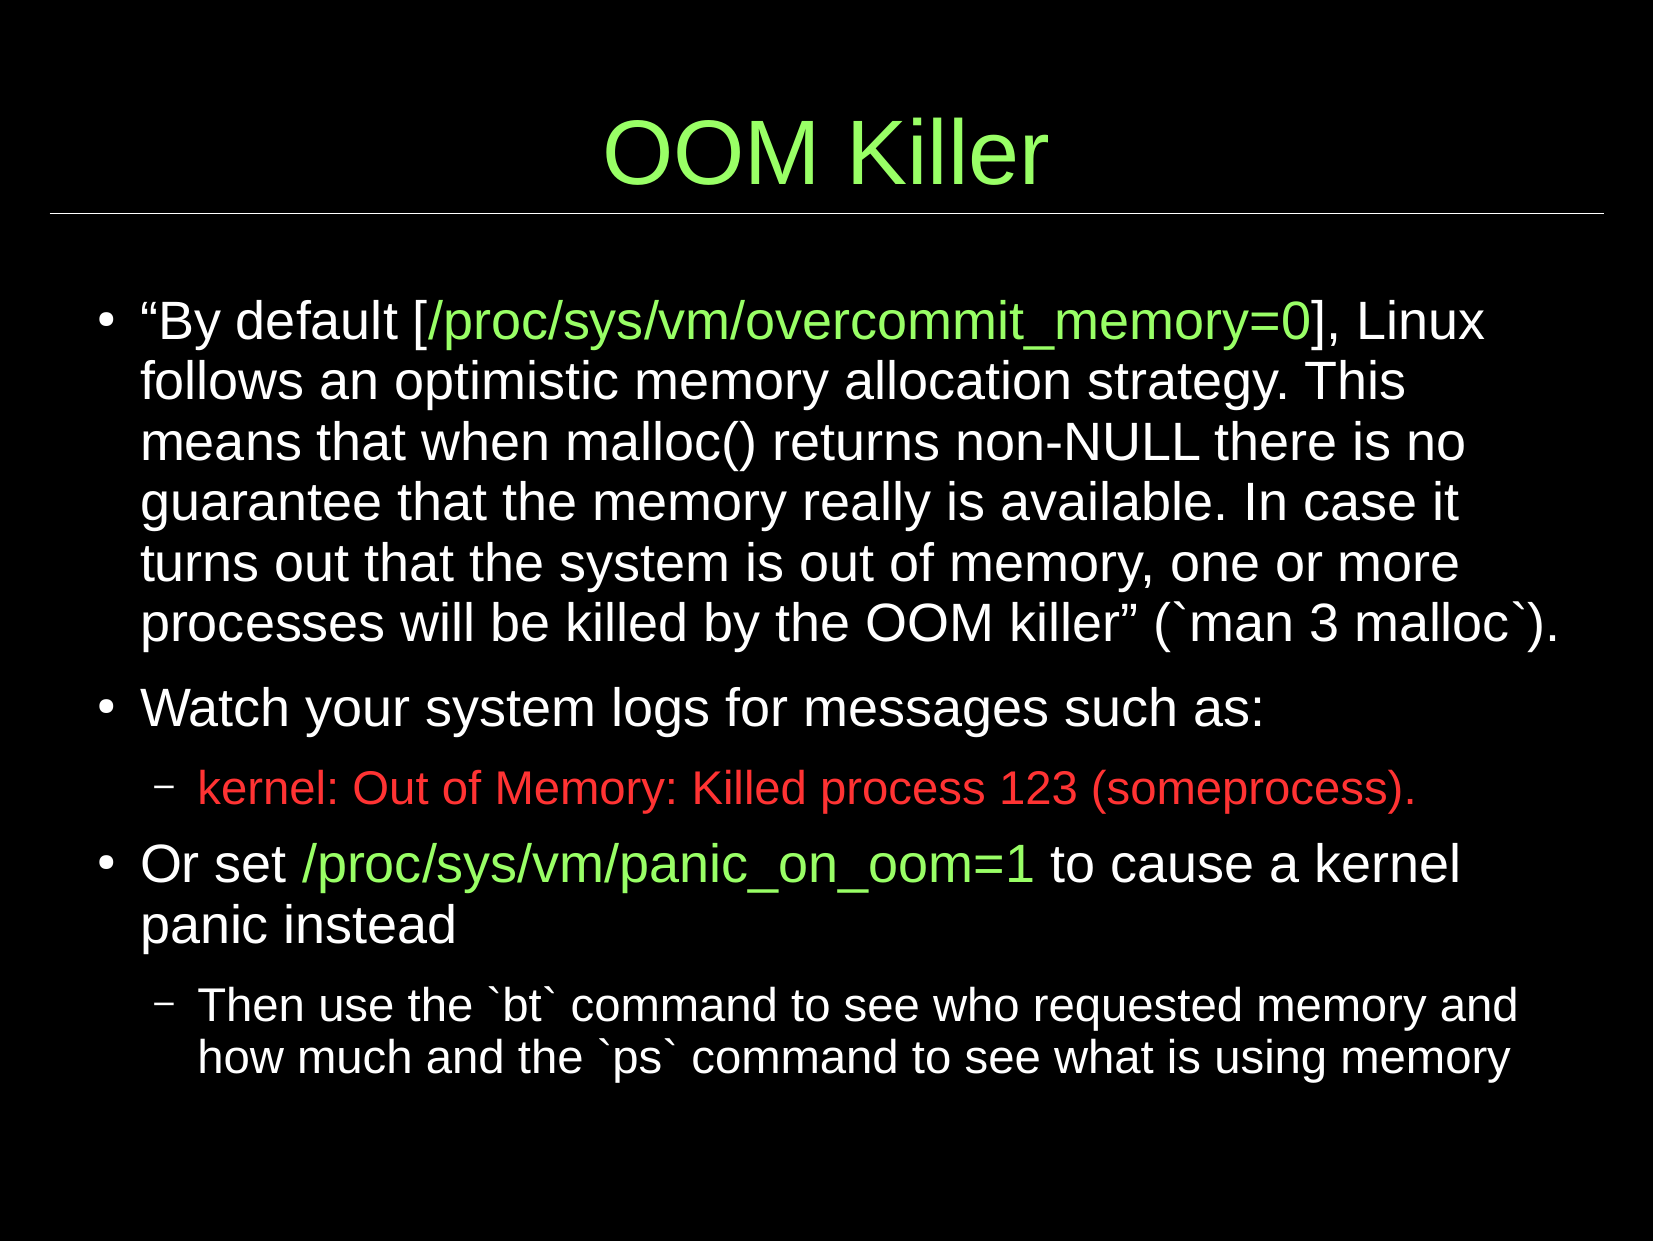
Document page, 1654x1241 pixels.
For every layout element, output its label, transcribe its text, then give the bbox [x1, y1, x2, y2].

list “By default [/proc/sys/vm/overcommit_memory=0], Linux follows an optimistic memory allocation strategy. This means that when malloc() returns non-NULL there is no guarantee that the memory really is available. In case it turns out that the system is out of memory, one or more processes will be killed by the OOM killer” (`man 3 malloc`). Watch your system logs for messages such as: kernel: Out of Memory: Killed process 123 (someprocess). Or set /proc/sys/vm/panic_on_oom=1 to cause a kernel panic instead Then use the `bt` command to see who requested memory and how much and the `ps` command to see what is using memory [82, 290, 1571, 1111]
title OOM Killer [82, 49, 1571, 257]
